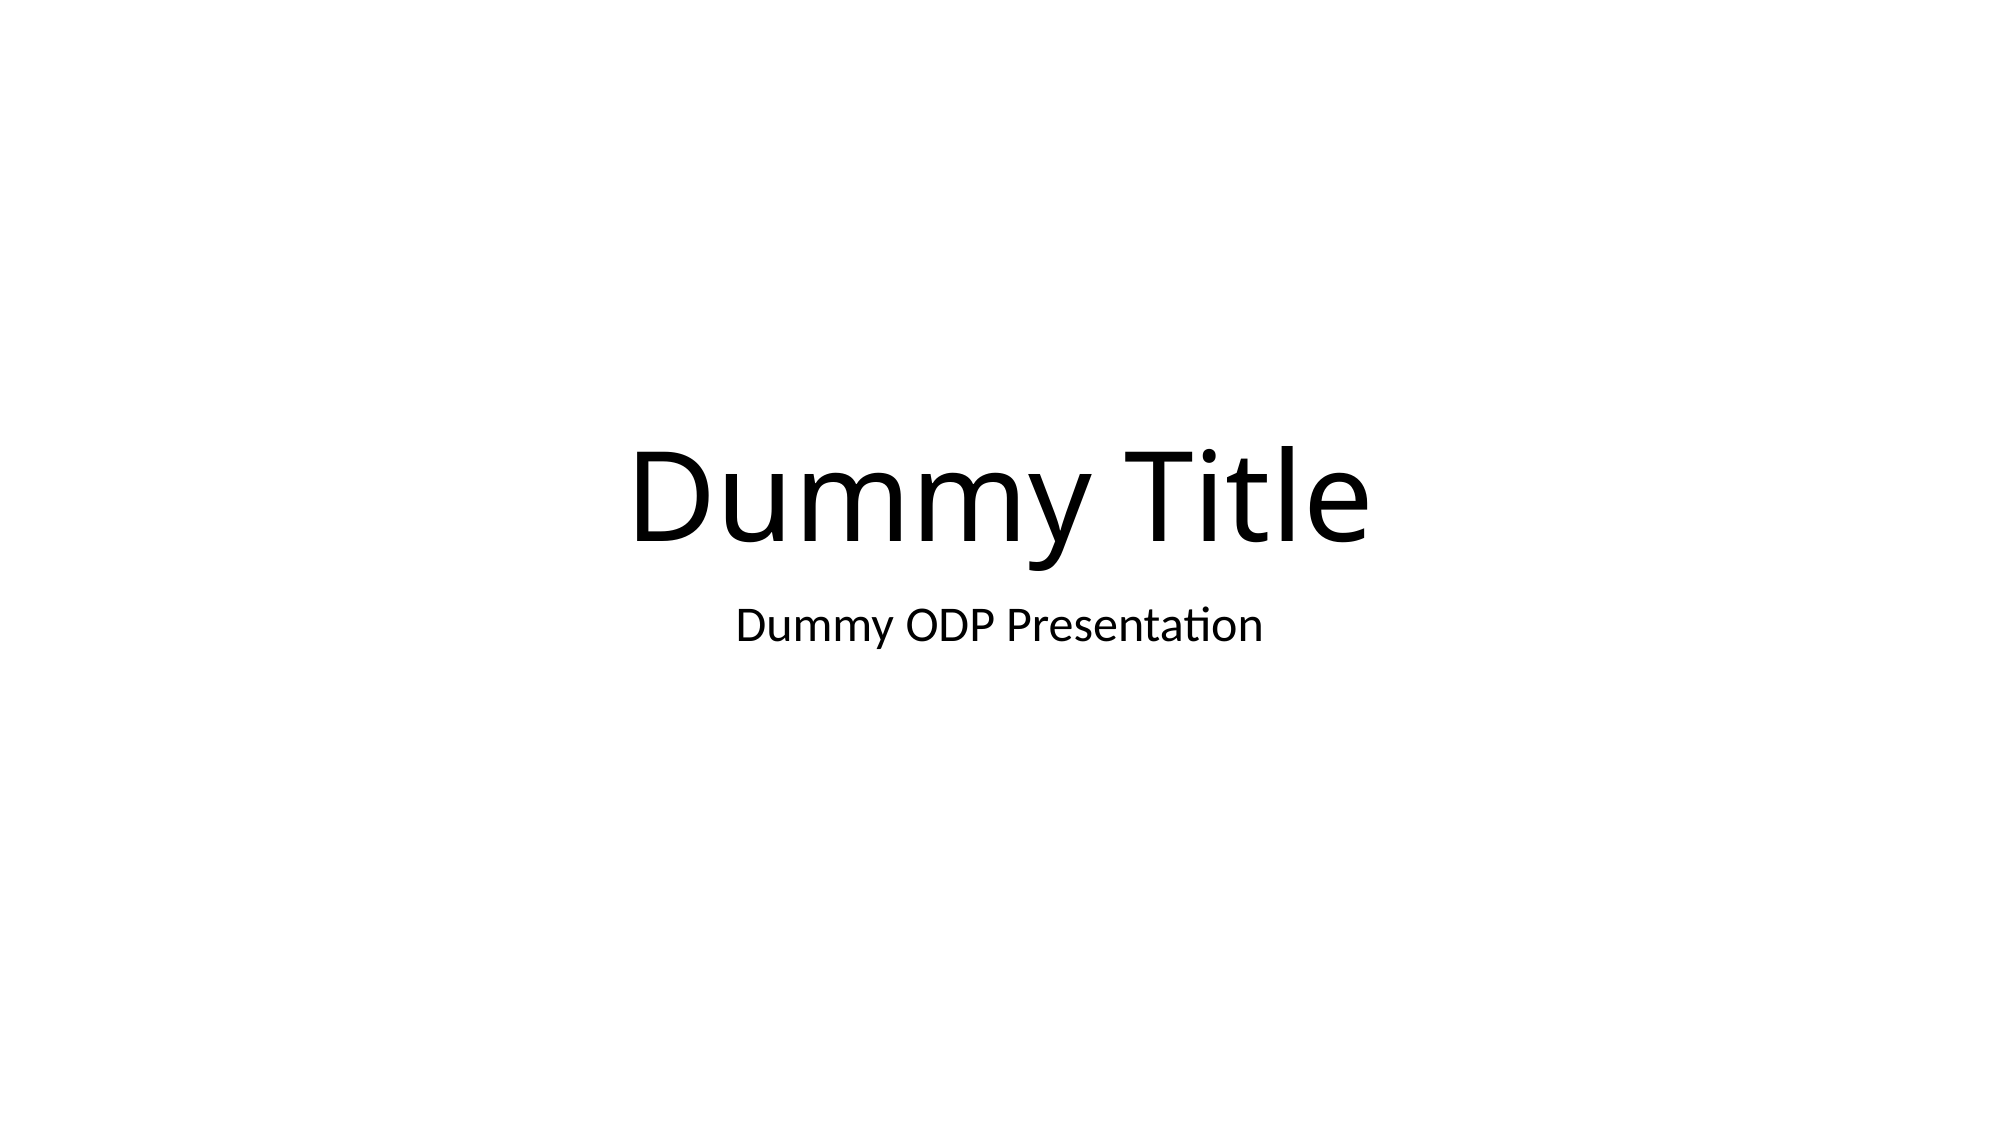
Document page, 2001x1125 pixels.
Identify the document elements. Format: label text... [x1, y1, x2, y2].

title Dummy Title [249, 184, 1750, 576]
subtitle Dummy ODP Presentation [249, 590, 1750, 863]
